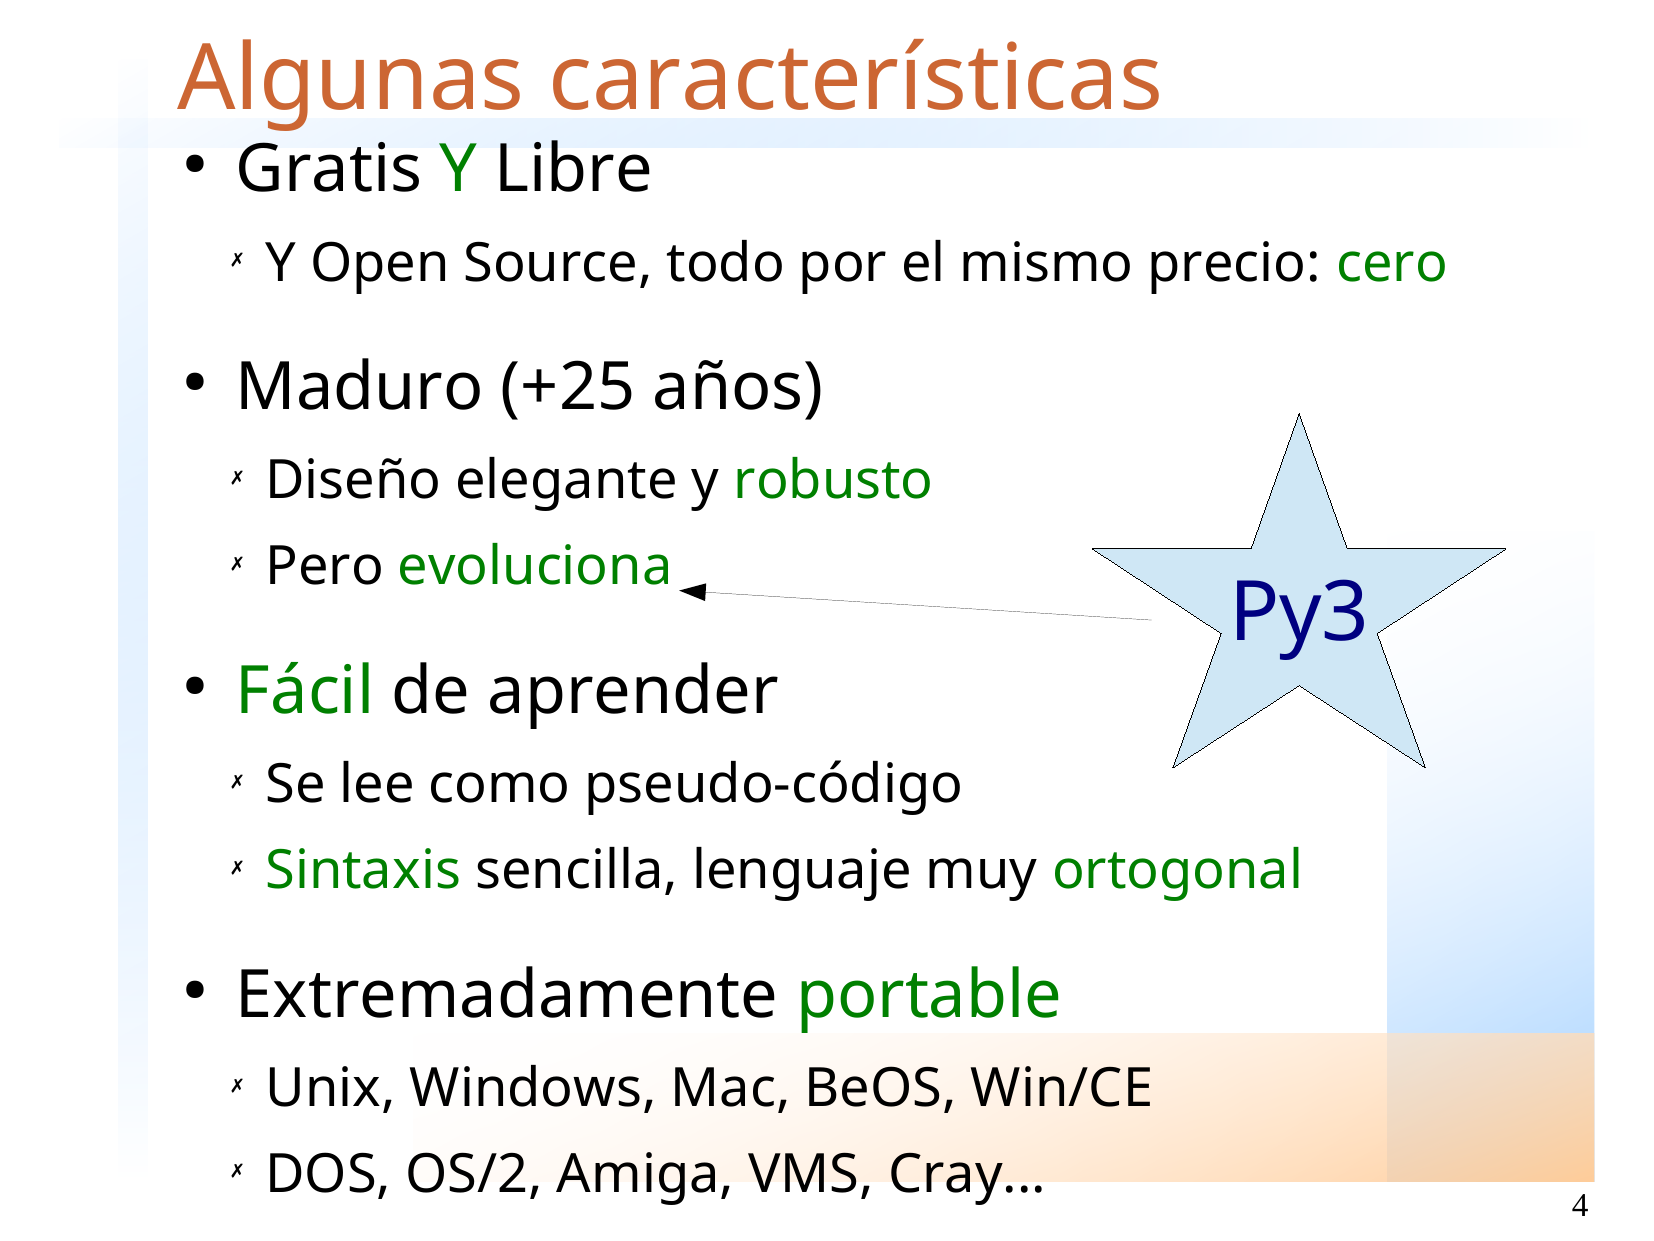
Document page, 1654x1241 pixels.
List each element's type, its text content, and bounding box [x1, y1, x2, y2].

text_box Py3 [1092, 413, 1506, 768]
title Algunas características [177, 0, 1595, 147]
subtitle Gratis Y Libre Y Open Source, todo por el mismo precio: cero Maduro (+25 años) Diseño elegante y robusto Pero evoluciona Fácil de aprender Se lee como pseudo-código Sintaxis sencilla, lenguaje muy ortogonal Extremadamente portable Unix, Windows, Mac, BeOS, Win/CE DOS, OS/2, Amiga, VMS, Cray... [147, 147, 1595, 1182]
